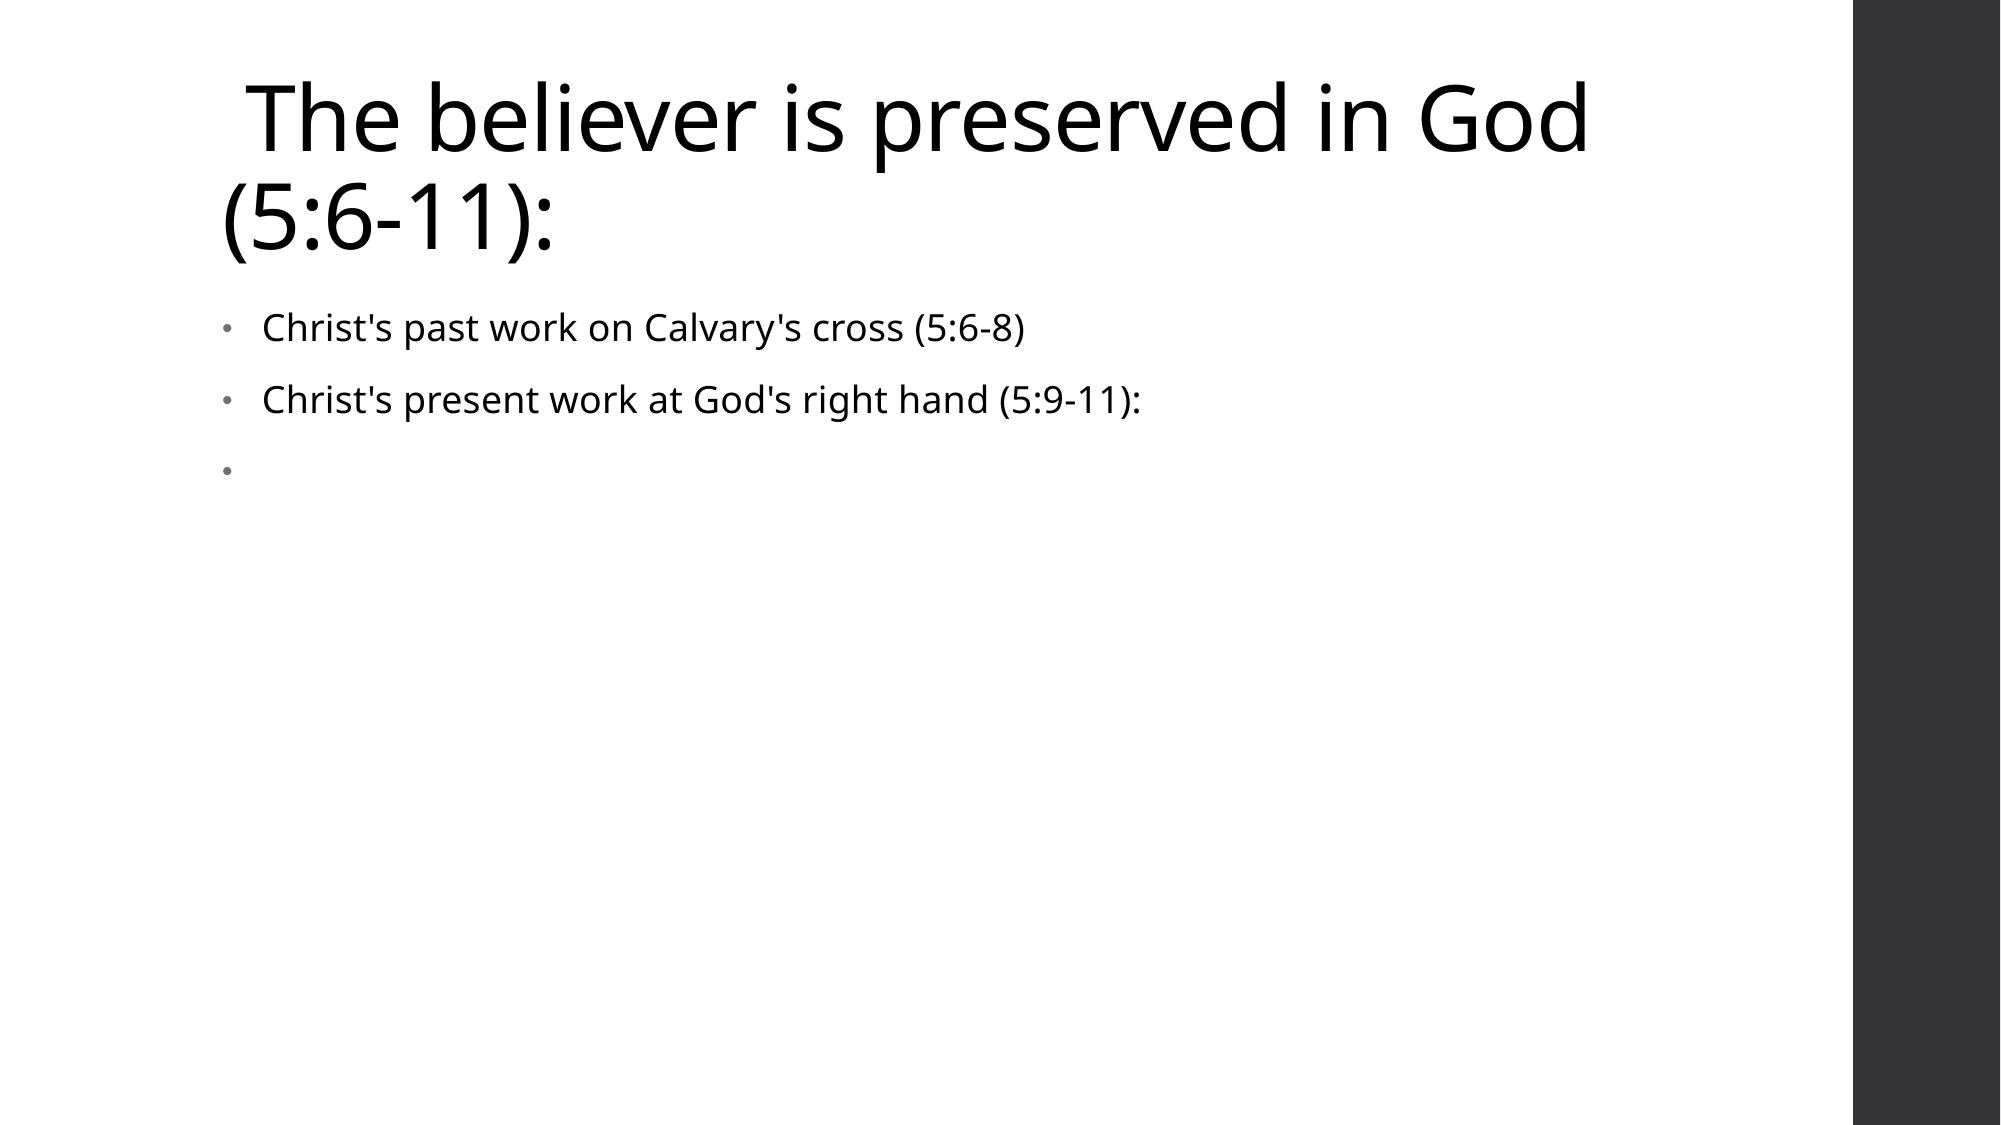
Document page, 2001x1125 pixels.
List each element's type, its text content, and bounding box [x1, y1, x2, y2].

list Christ's past work on Calvary's cross (5:6-8) Christ's present work at God's right hand (5:9-11): [206, 299, 1617, 1014]
title The believer is preserved in God (5:6-11): [206, 60, 1797, 278]
